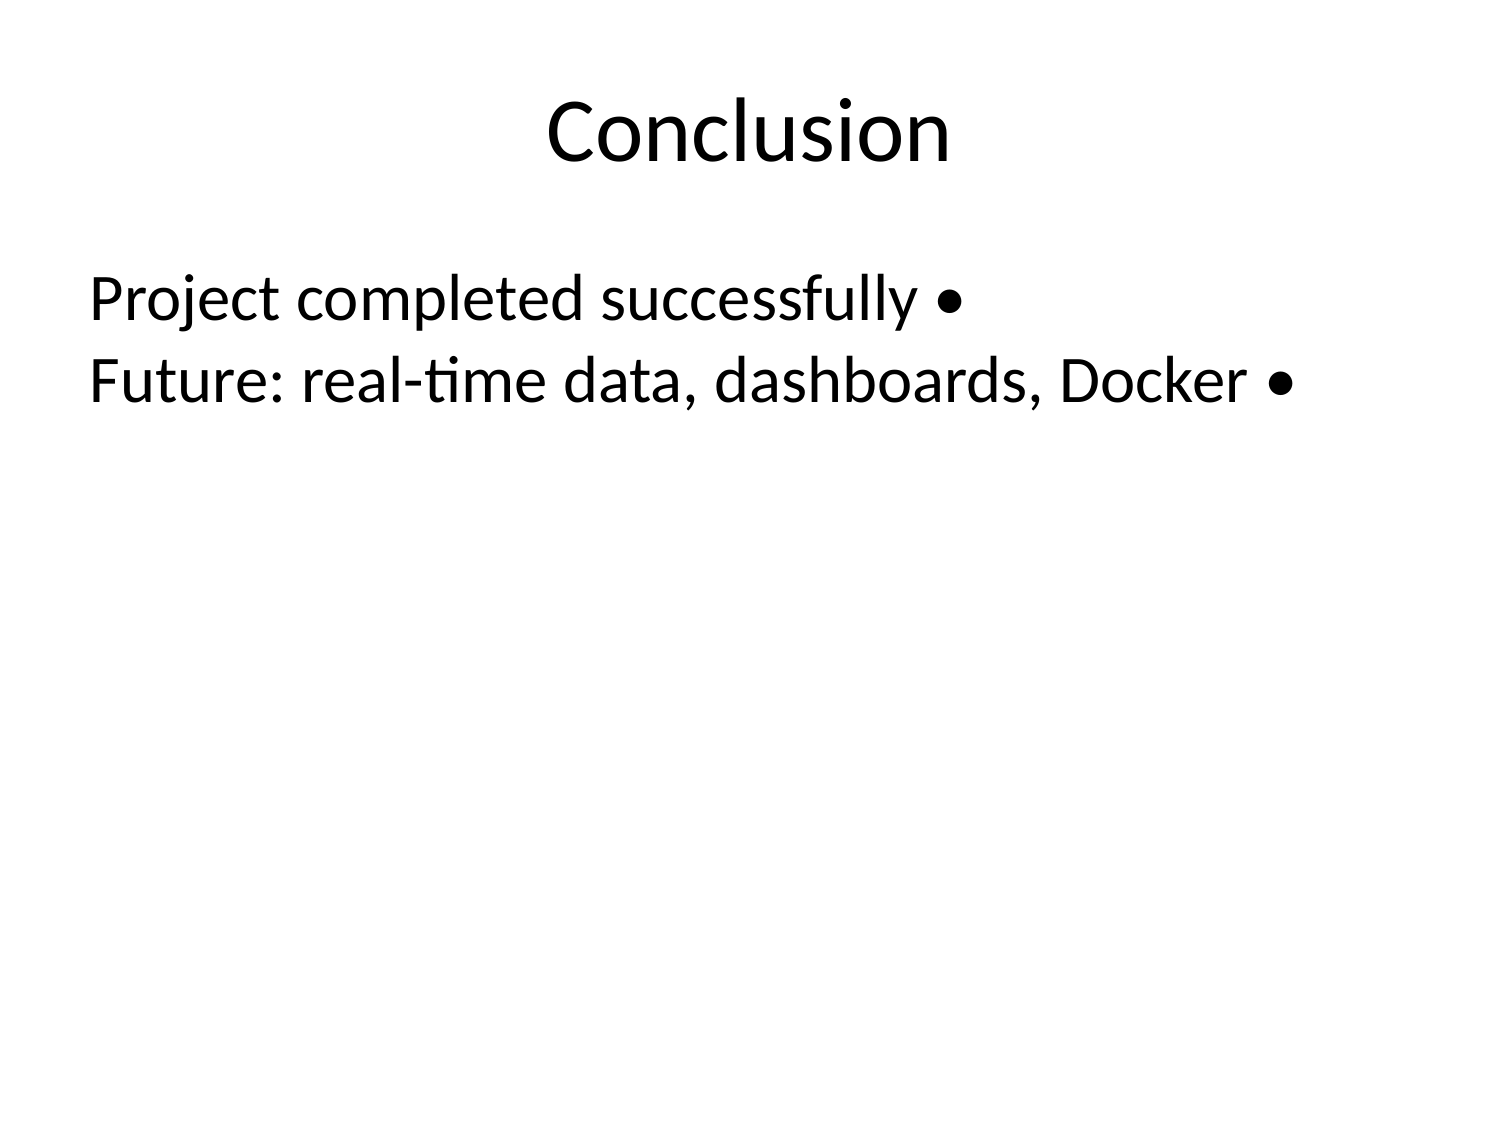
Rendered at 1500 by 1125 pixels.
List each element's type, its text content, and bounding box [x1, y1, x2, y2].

text_box • Project completed successfully • Future: real-time data, dashboards, Docker [75, 262, 1426, 1005]
text_box Conclusion [75, 45, 1426, 233]
